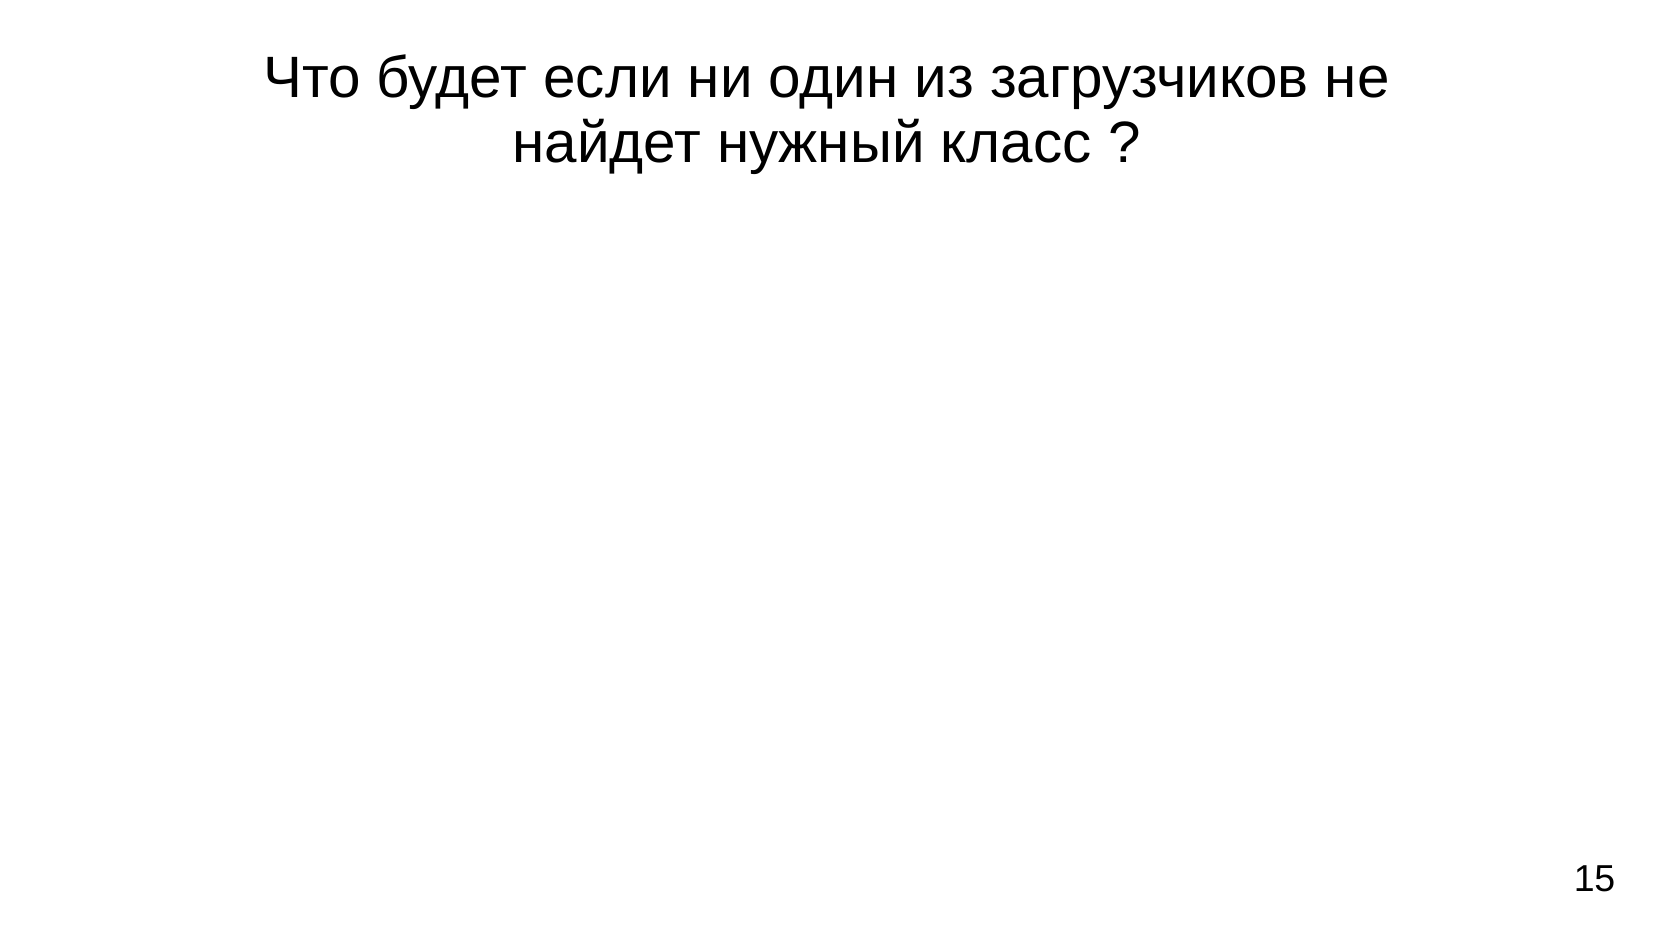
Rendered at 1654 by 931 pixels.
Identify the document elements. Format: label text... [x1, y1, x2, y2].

text_box Что будет если ни один из загрузчиков не найдет нужный класс ? [147, 37, 1506, 183]
text_box 15 [1559, 850, 1642, 908]
